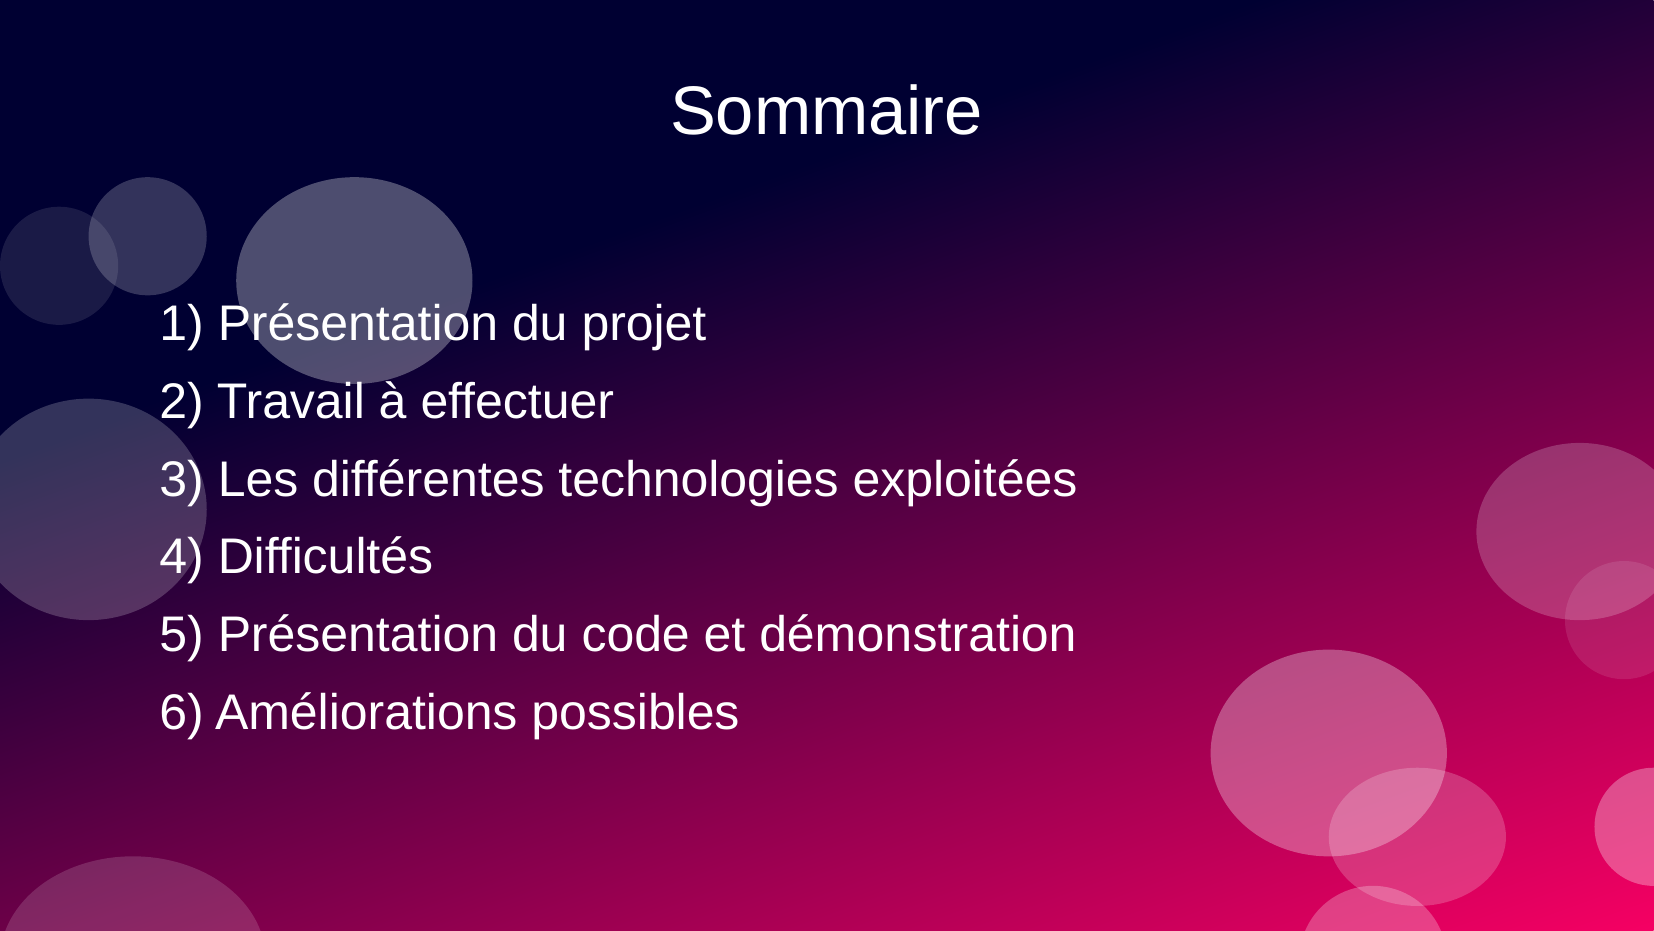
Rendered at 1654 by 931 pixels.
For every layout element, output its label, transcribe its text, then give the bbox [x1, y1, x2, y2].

list 1) Présentation du projet 2) Travail à effectuer 3) Les différentes technologies exploitées 4) Difficultés 5) Présentation du code et démonstration 6) Améliorations possibles [88, 295, 1595, 768]
title Sommaire [88, 29, 1565, 192]
